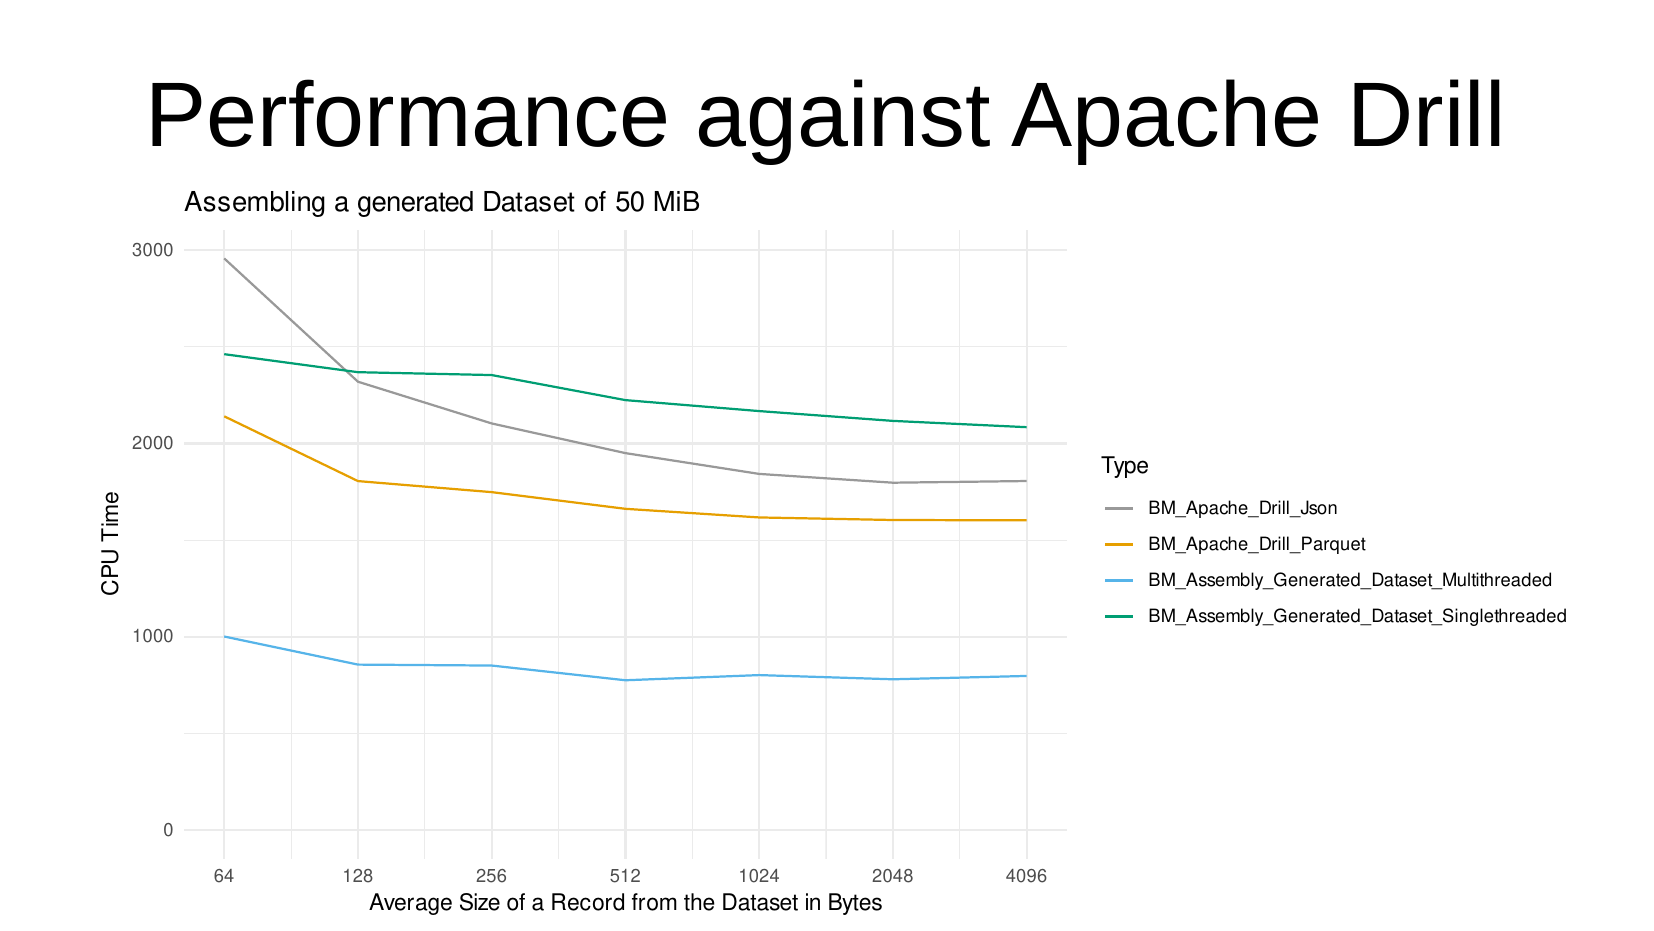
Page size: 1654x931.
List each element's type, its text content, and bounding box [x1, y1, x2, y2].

title Performance against Apache Drill [82, 37, 1571, 193]
picture [90, 180, 1591, 930]
